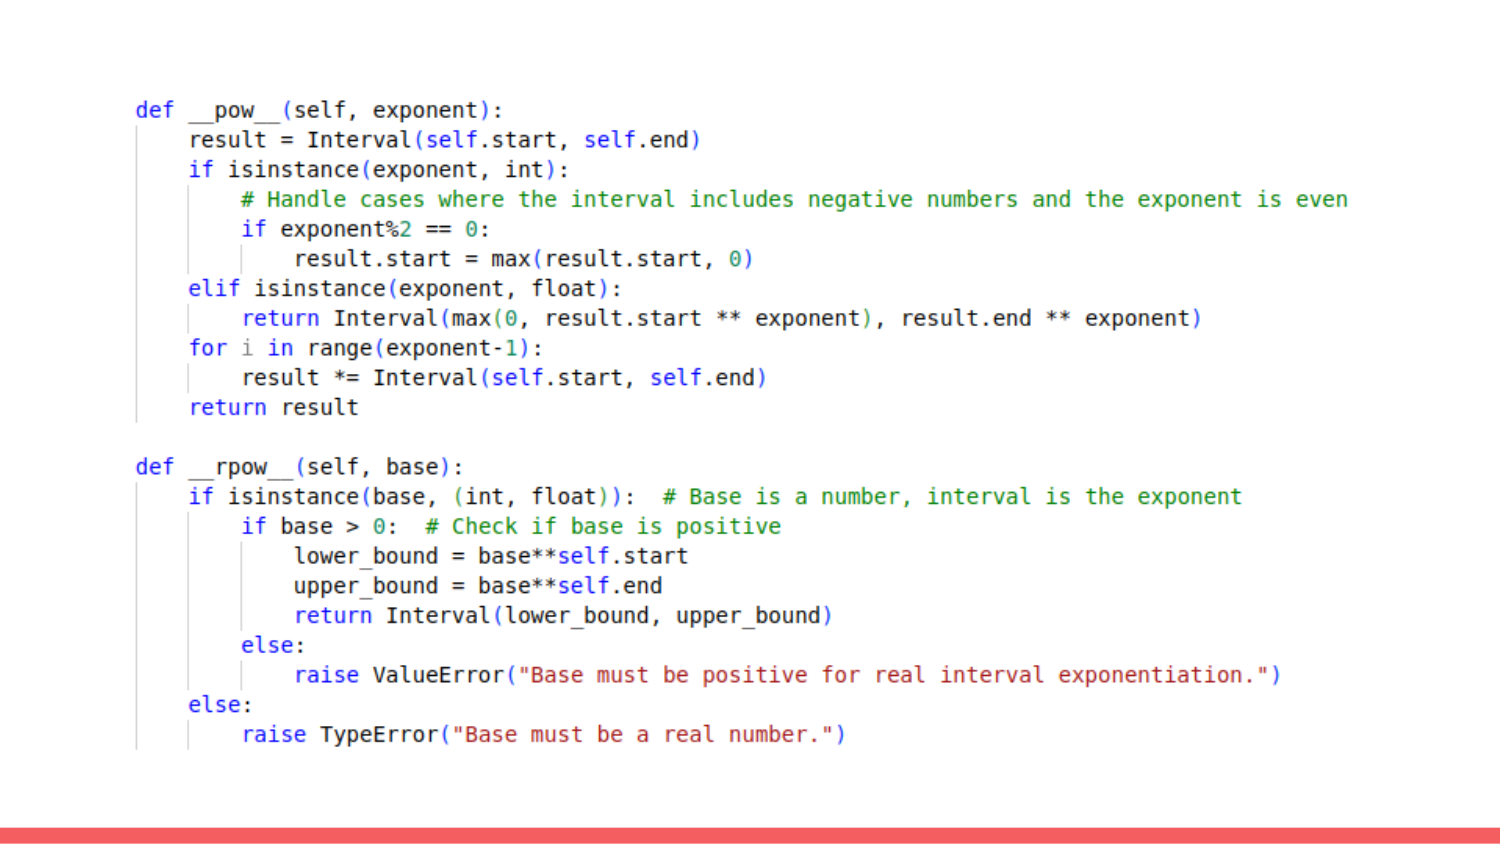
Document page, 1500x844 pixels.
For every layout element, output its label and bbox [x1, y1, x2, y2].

picture [125, 82, 1375, 761]
